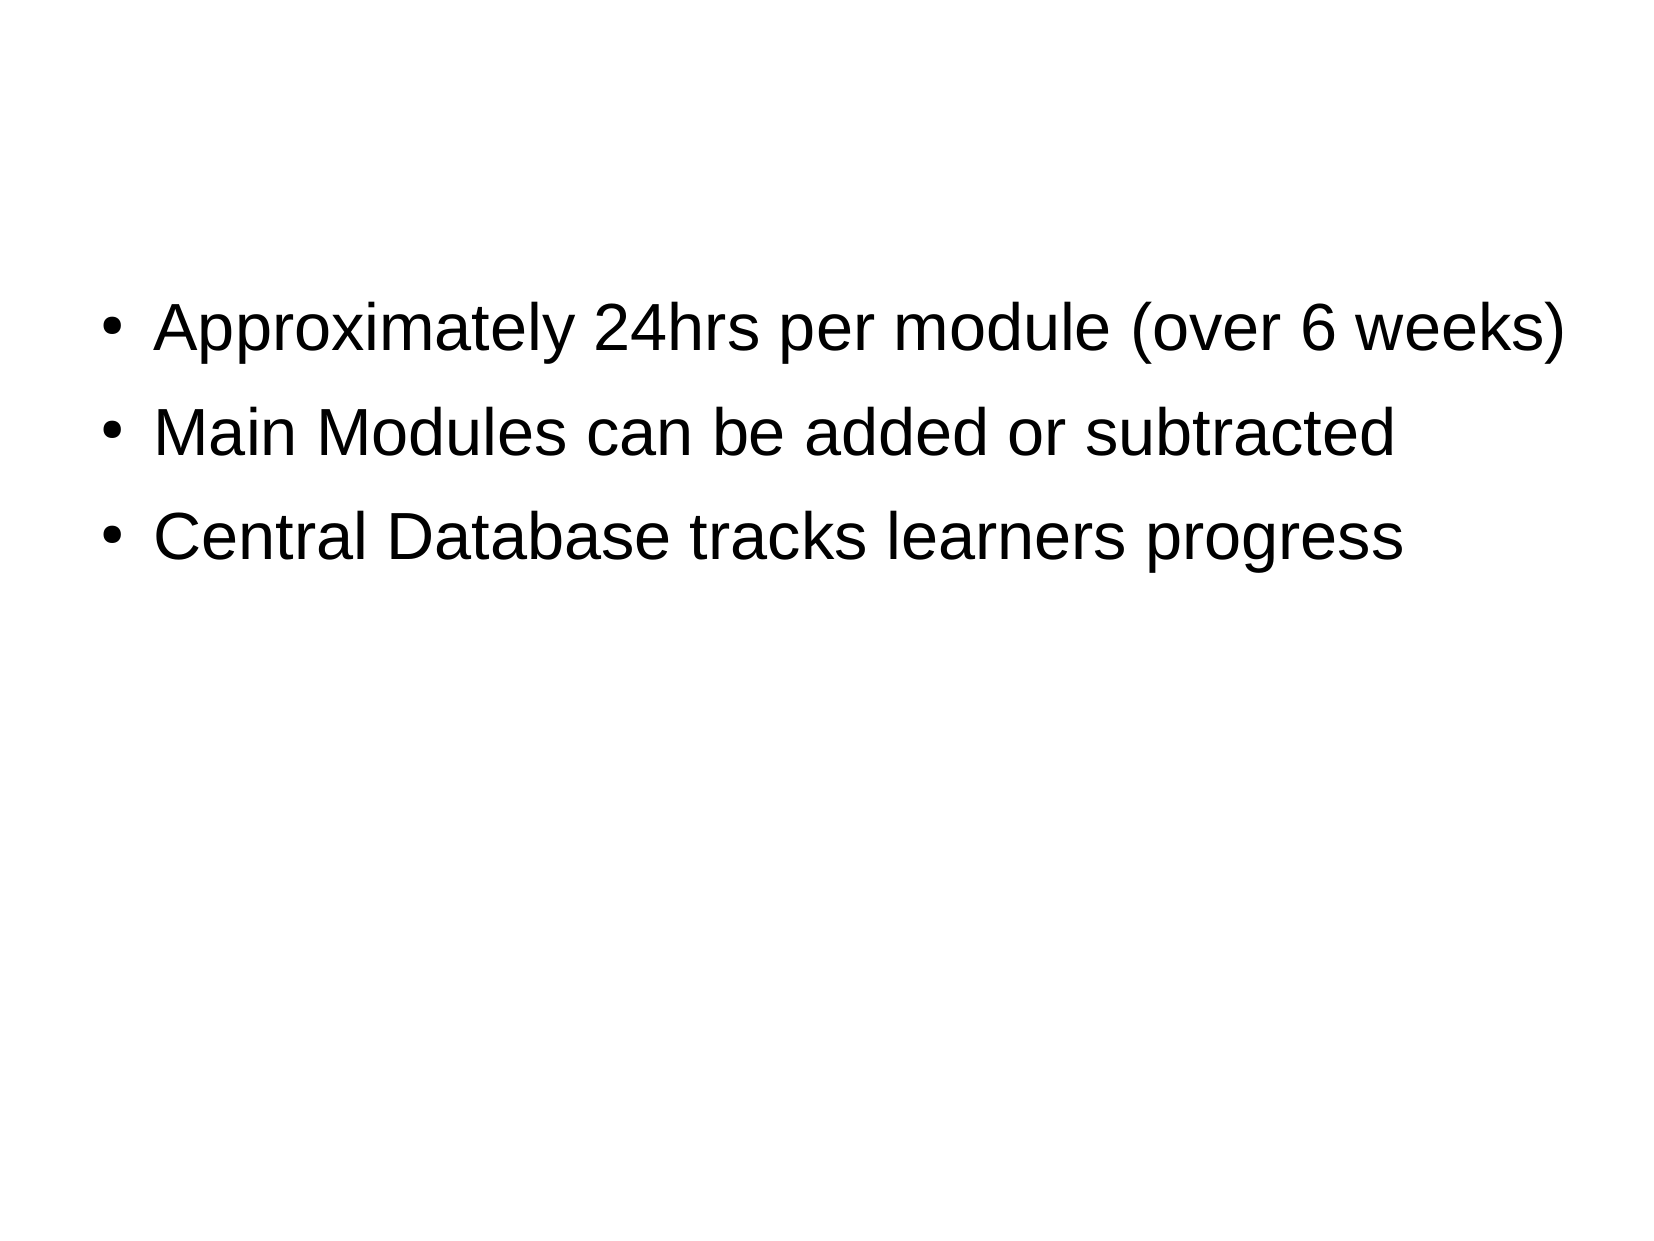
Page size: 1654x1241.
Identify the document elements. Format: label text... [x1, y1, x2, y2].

list Approximately 24hrs per module (over 6 weeks) Main Modules can be added or subtracted Central Database tracks learners progress [82, 290, 1571, 1010]
